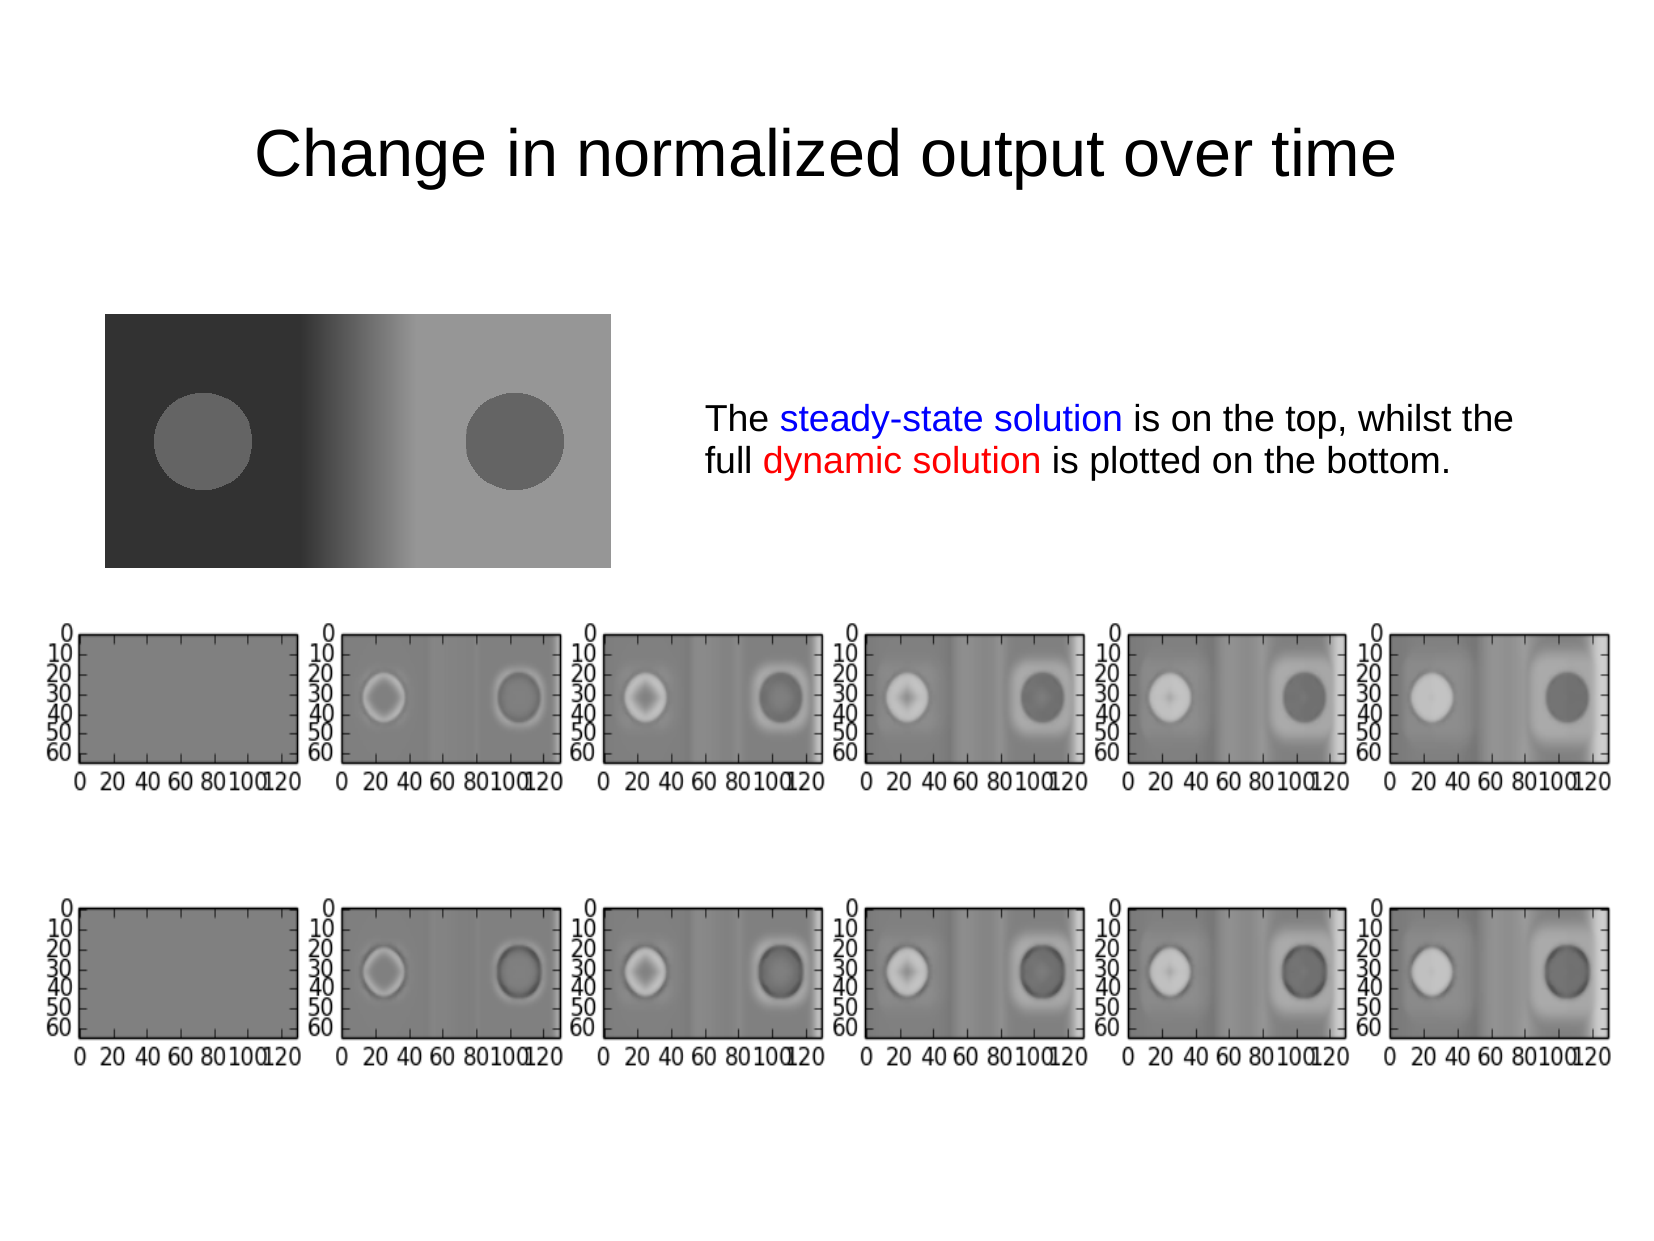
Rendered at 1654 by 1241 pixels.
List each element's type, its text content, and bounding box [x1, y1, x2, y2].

title Change in normalized output over time [82, 49, 1571, 257]
picture [0, 605, 1654, 1096]
text_box The steady-state solution is on the top, whilst the full dynamic solution is plotted on the bottom. [690, 390, 1546, 526]
picture [105, 314, 611, 568]
